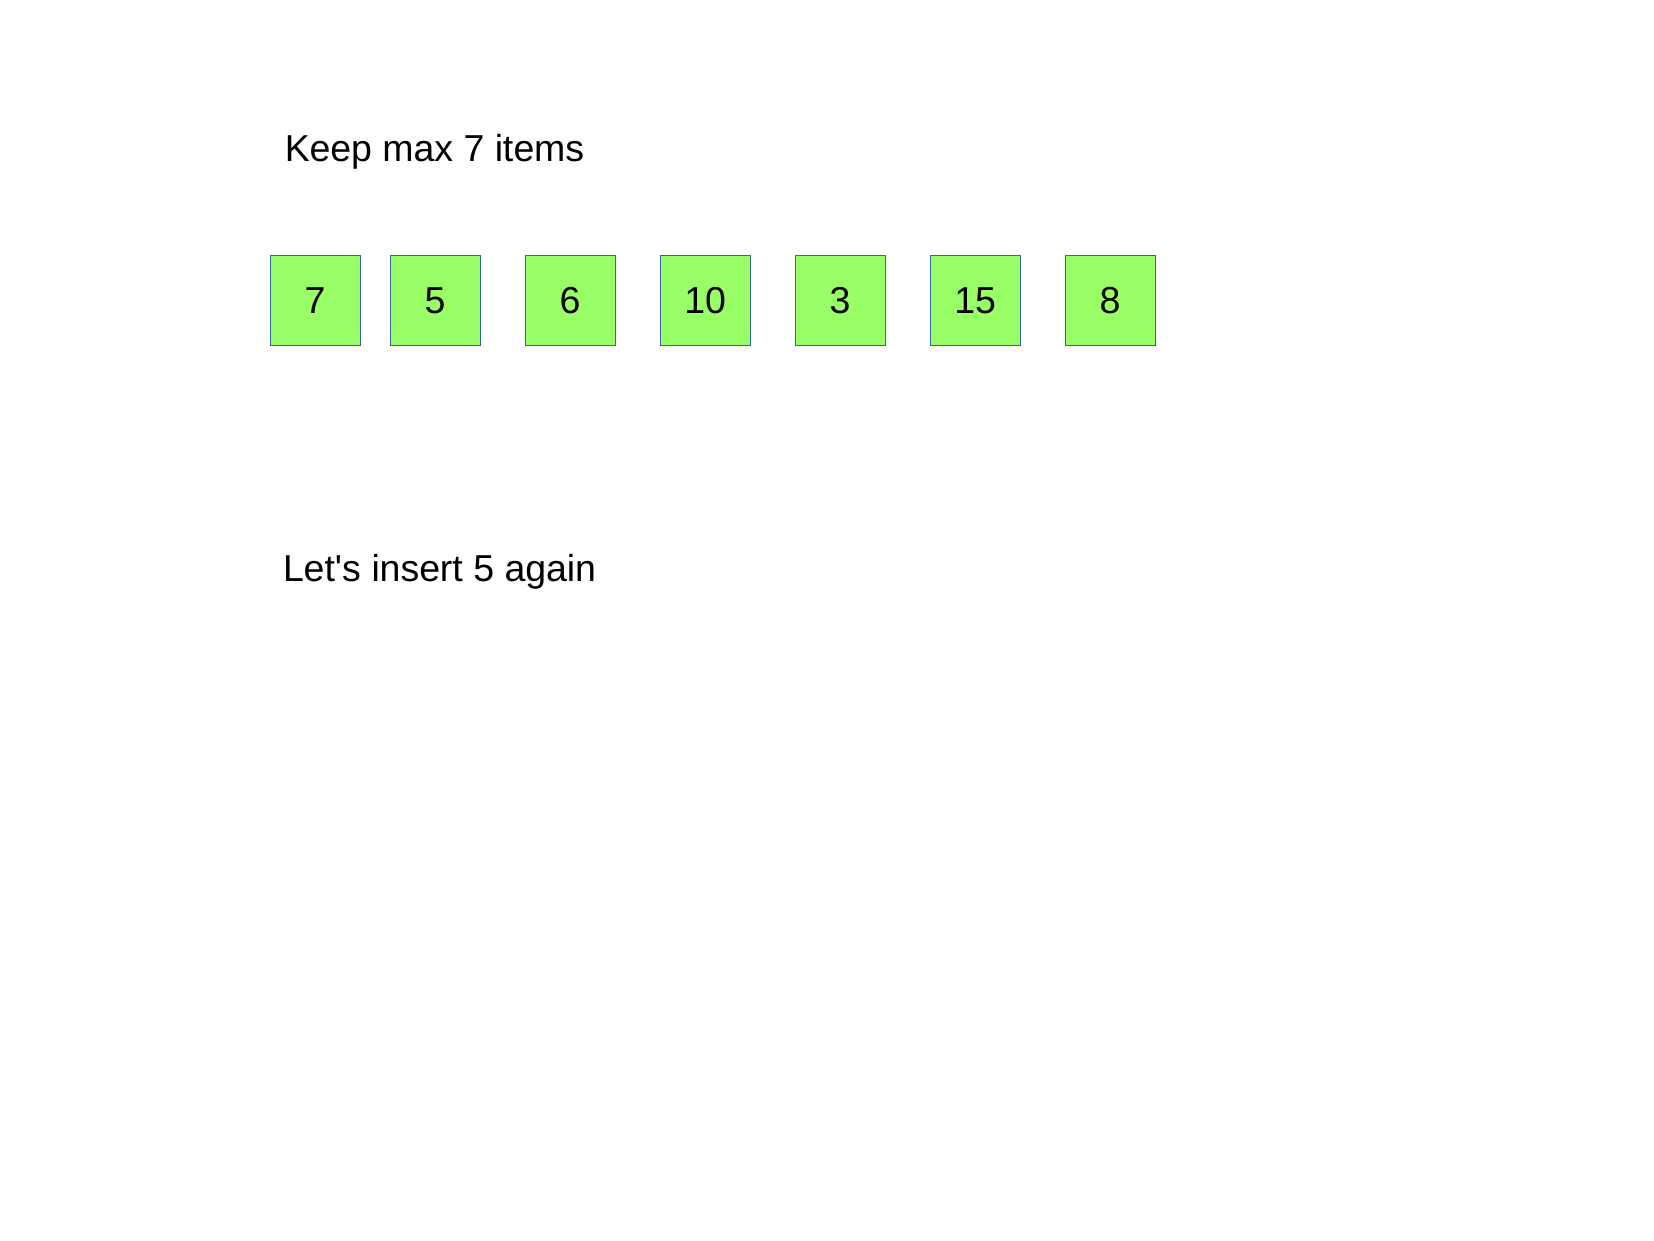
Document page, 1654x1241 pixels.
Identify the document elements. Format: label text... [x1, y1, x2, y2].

text_box 10 [660, 255, 751, 346]
text_box 7 [270, 255, 361, 346]
text_box 8 [1065, 255, 1156, 346]
text_box 5 [390, 255, 481, 346]
text_box 3 [795, 255, 886, 346]
text_box Keep max 7 items [270, 120, 600, 177]
text_box 15 [930, 255, 1021, 346]
text_box Let's insert 5 again [268, 540, 611, 597]
text_box 6 [525, 255, 616, 346]
